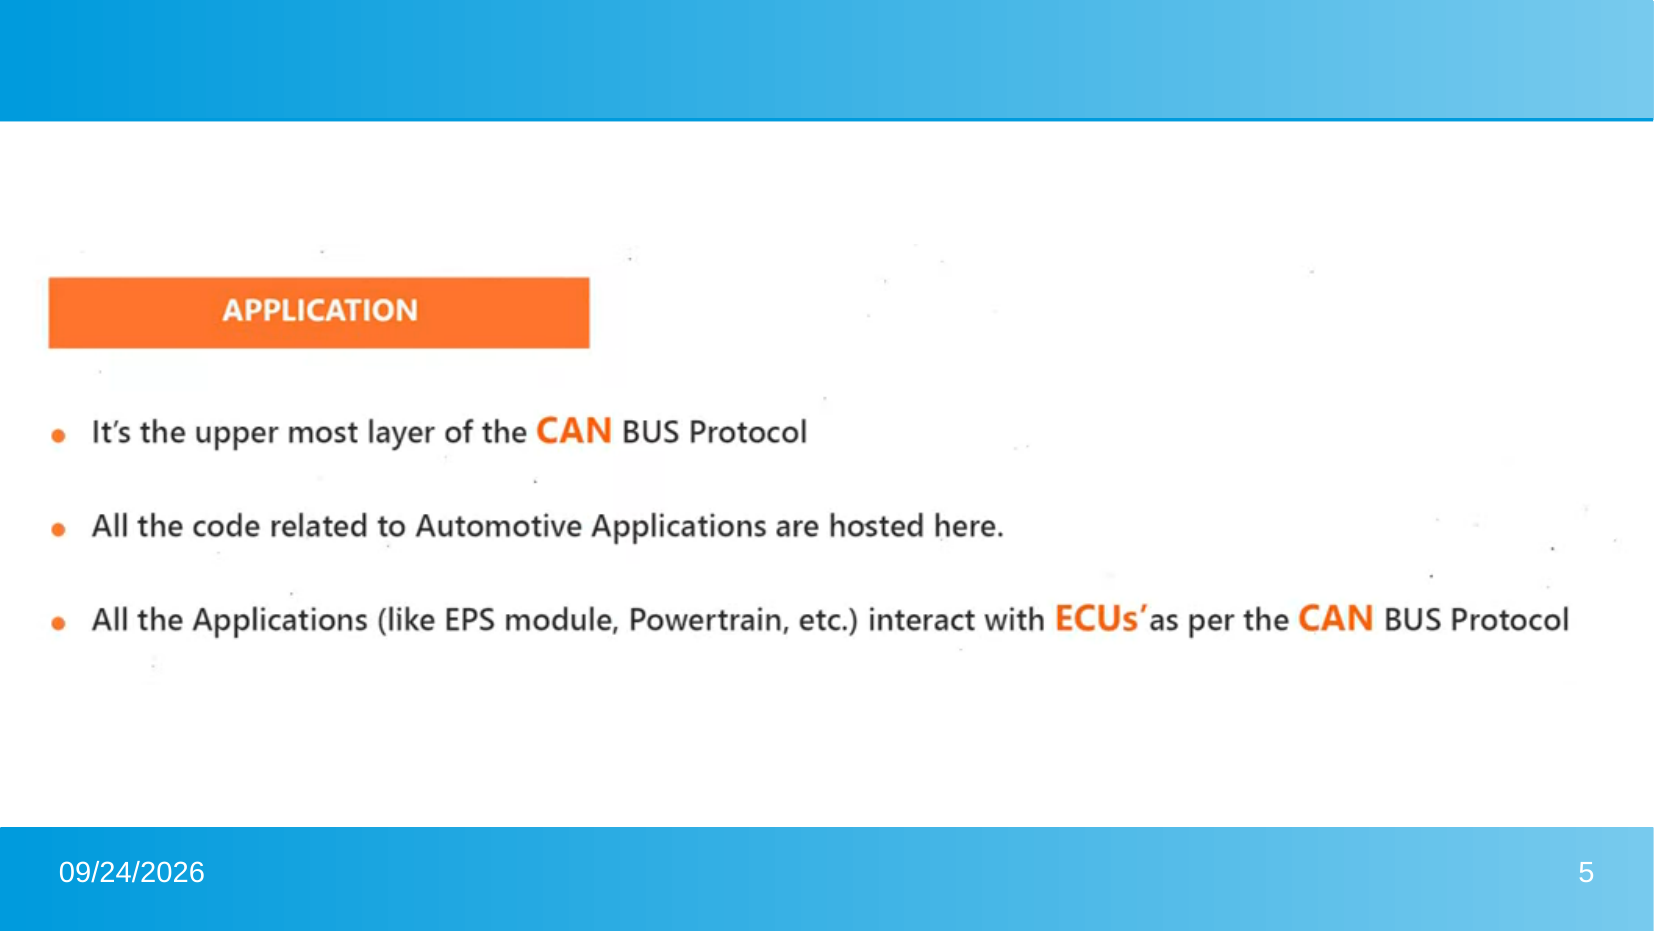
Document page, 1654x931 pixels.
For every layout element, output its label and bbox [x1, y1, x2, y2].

picture [14, 244, 1641, 685]
